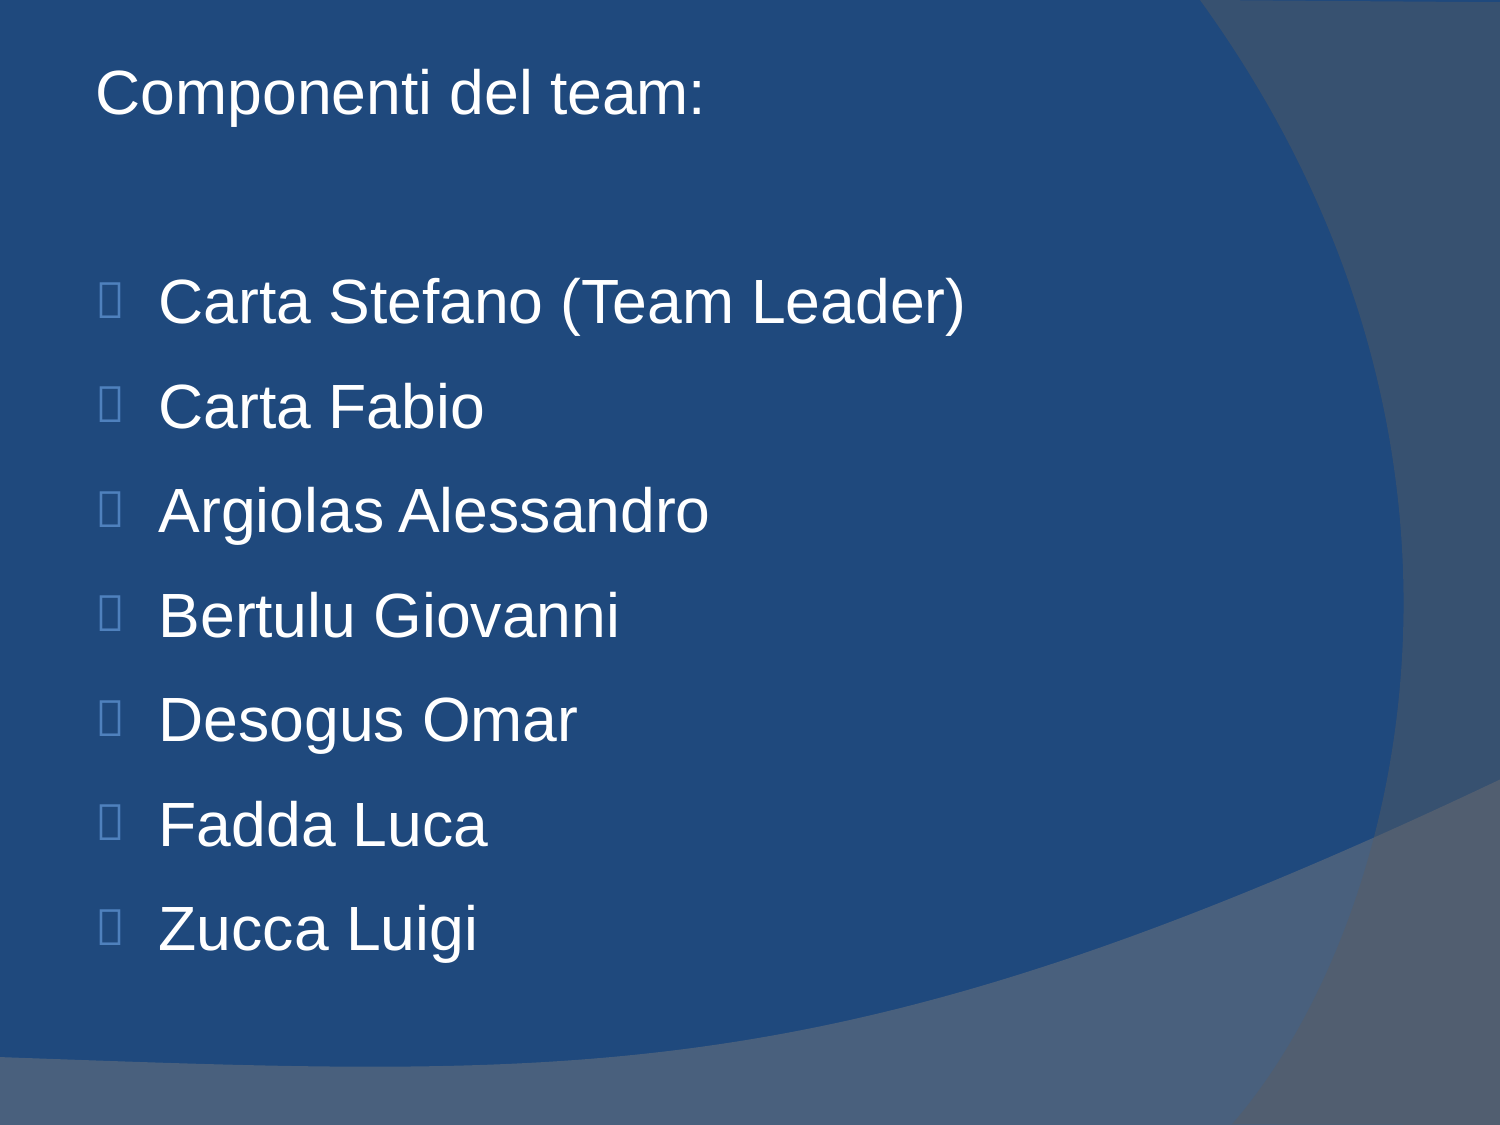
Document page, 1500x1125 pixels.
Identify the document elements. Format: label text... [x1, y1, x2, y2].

list Componenti del team: Carta Stefano (Team Leader) Carta Fabio Argiolas Alessandro Bertulu Giovanni Desogus Omar Fadda Luca Zucca Luigi [75, 45, 1300, 1005]
